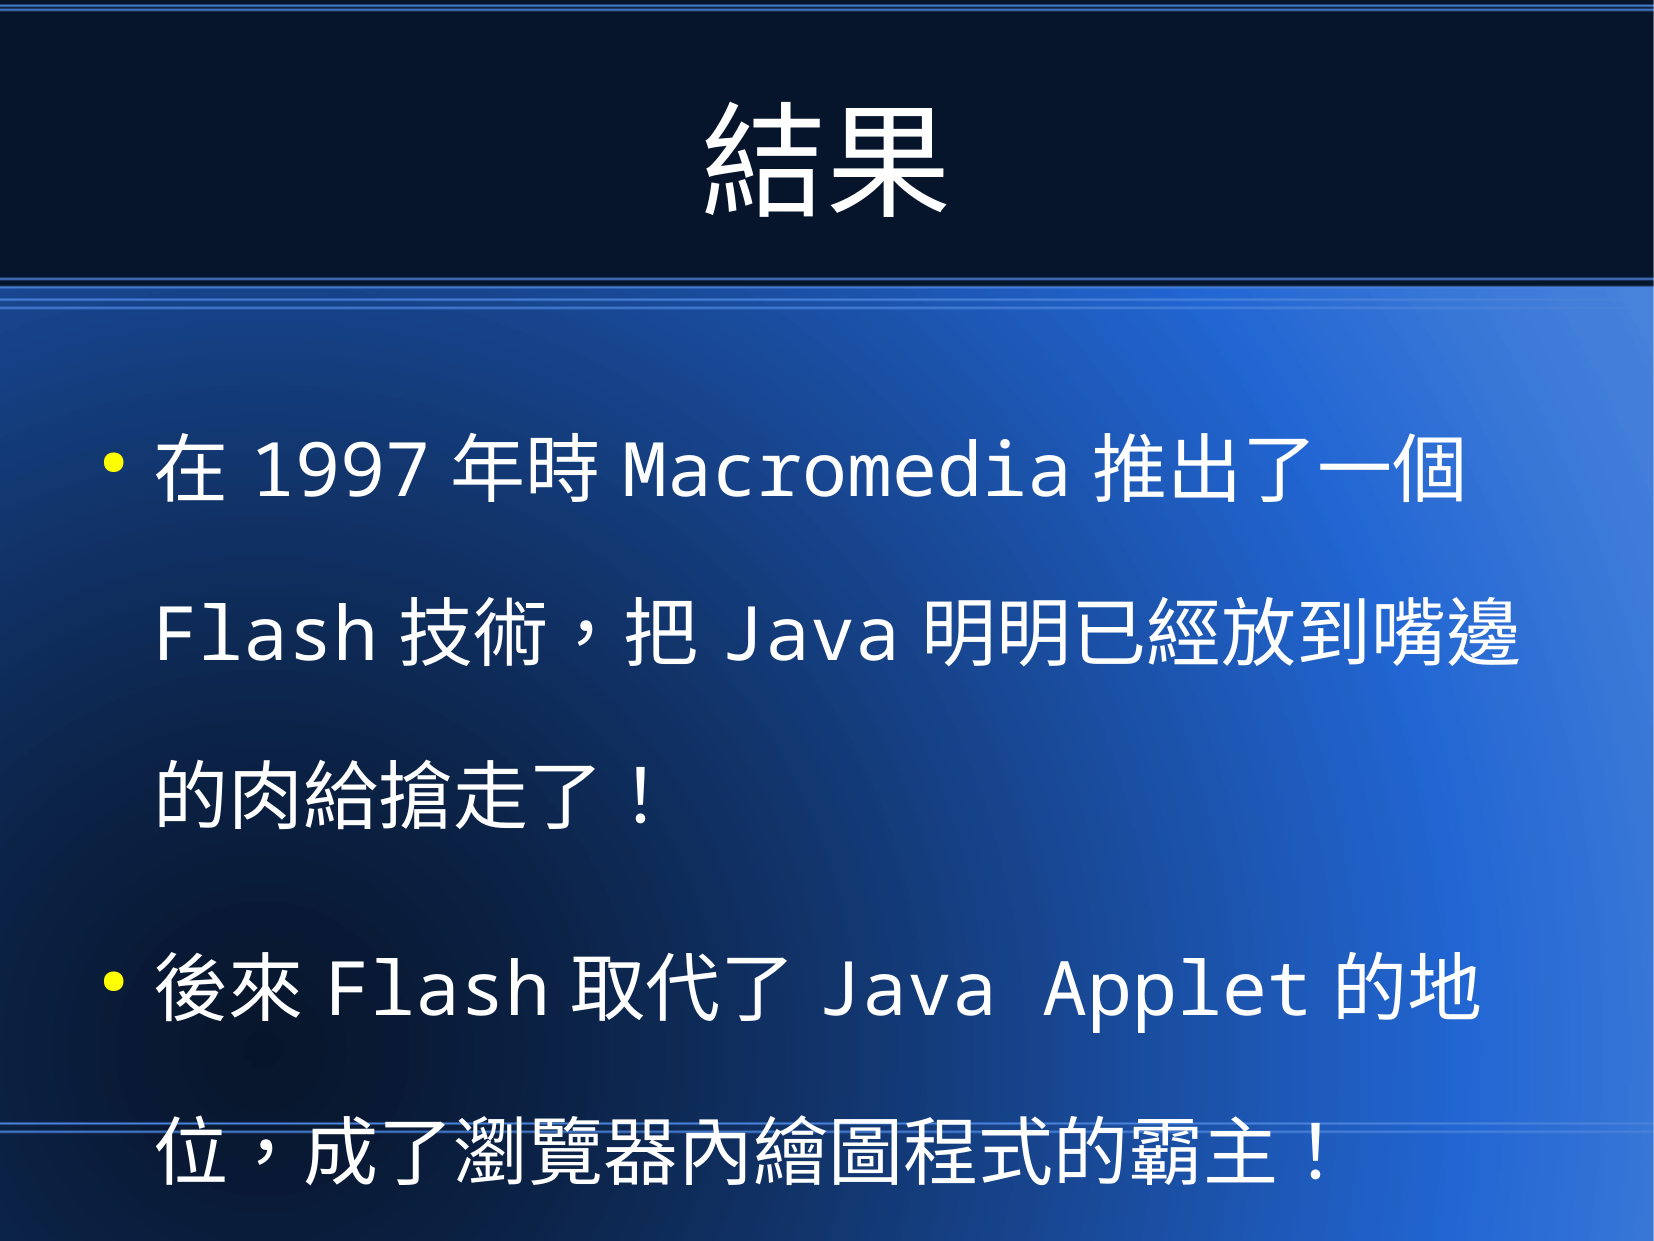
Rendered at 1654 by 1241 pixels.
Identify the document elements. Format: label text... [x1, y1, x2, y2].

title 結果 [82, 49, 1571, 257]
picture [0, 0, 1654, 1241]
list 在1997年時Macromedia推出了一個Flash技術，把Java明明已經放到嘴邊的肉給搶走了！ 後來Flash取代了Java Applet的地位，成了瀏覽器內繪圖程式的霸主！ [82, 355, 1571, 1241]
